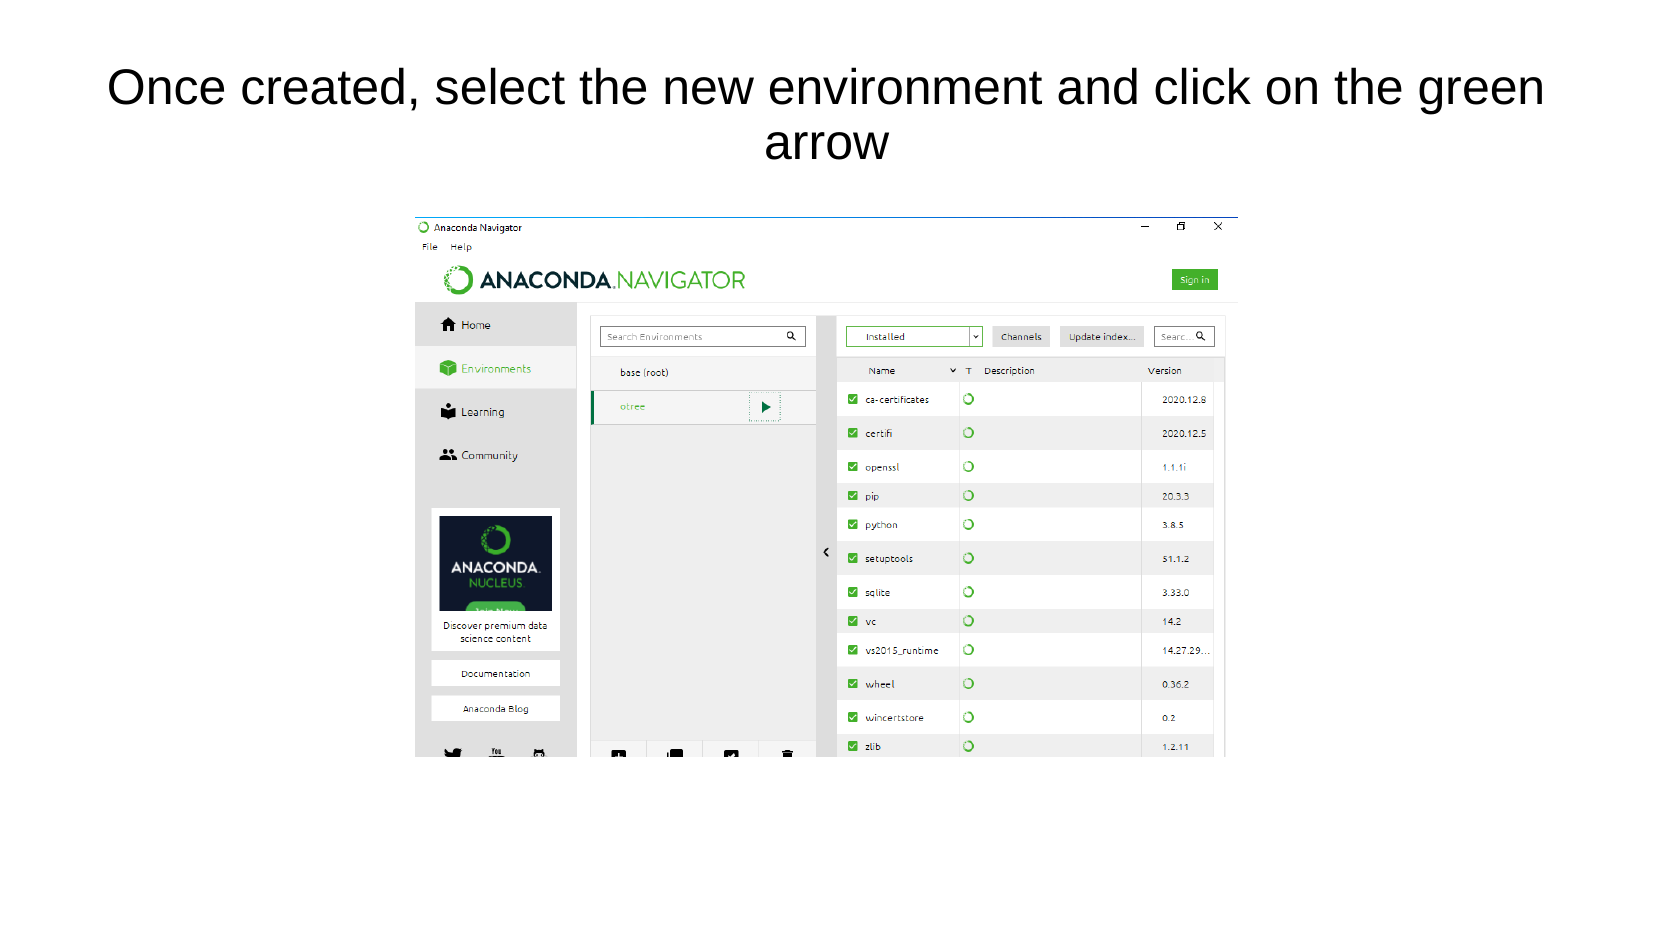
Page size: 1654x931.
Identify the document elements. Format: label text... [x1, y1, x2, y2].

picture [415, 217, 1238, 758]
title Once created, select the new environment and click on the green arrow [82, 37, 1571, 193]
